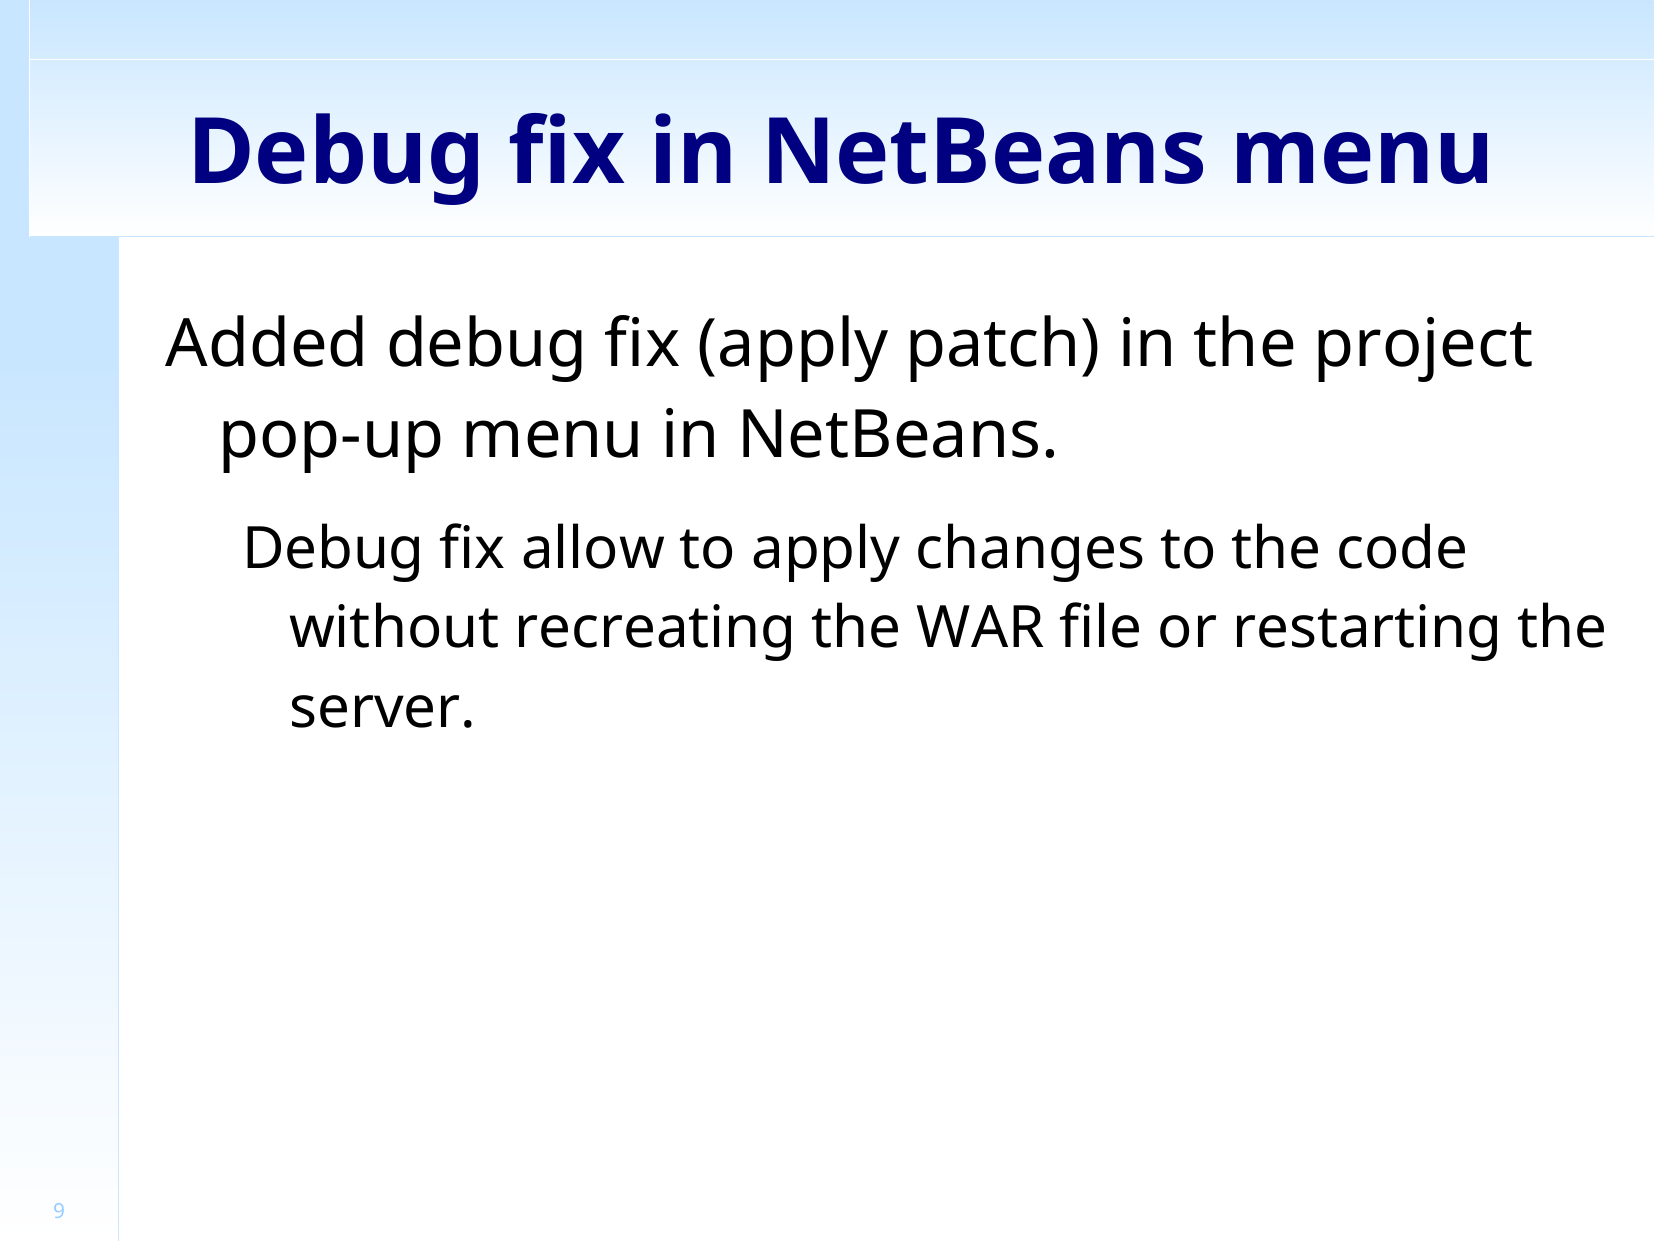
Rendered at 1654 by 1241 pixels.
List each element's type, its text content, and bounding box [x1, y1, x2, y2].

list Added debug fix (apply patch) in the project pop-up menu in NetBeans. Debug fix allow to apply changes to the code without recreating the WAR file or restarting the server. [147, 295, 1625, 1182]
title Debug fix in NetBeans menu [29, 59, 1654, 237]
